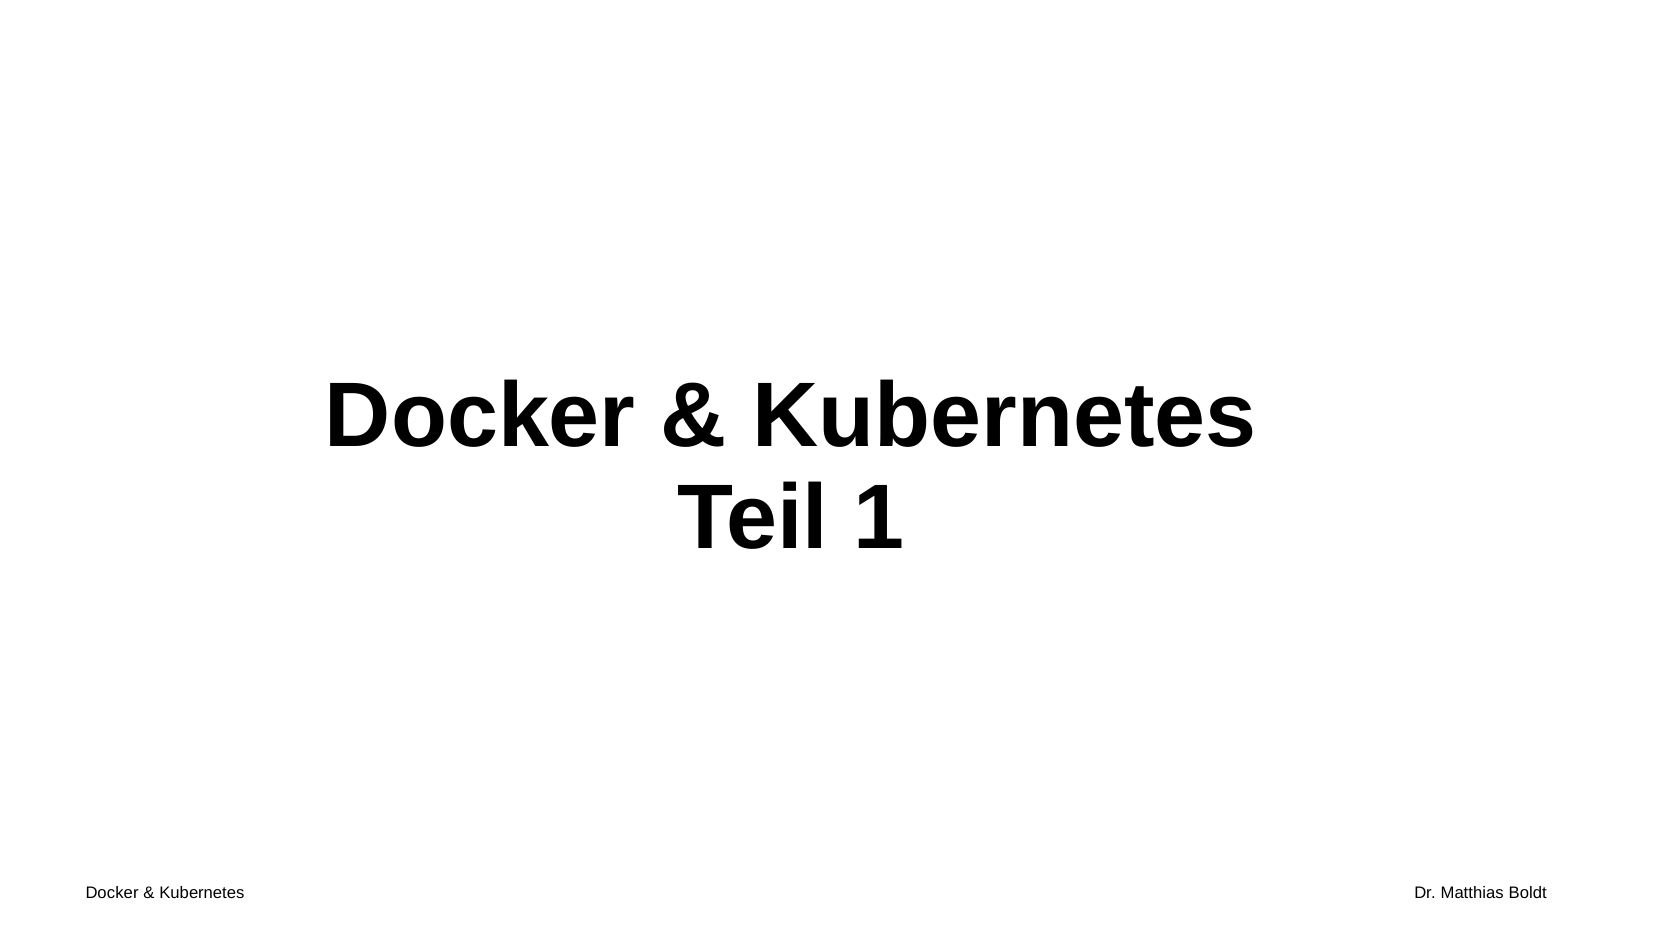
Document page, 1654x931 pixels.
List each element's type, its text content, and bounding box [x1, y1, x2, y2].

text_box Docker & Kubernetes Dr. Matthias Boldt [70, 875, 1563, 910]
title Docker & Kubernetes Teil 1 [47, 363, 1536, 569]
